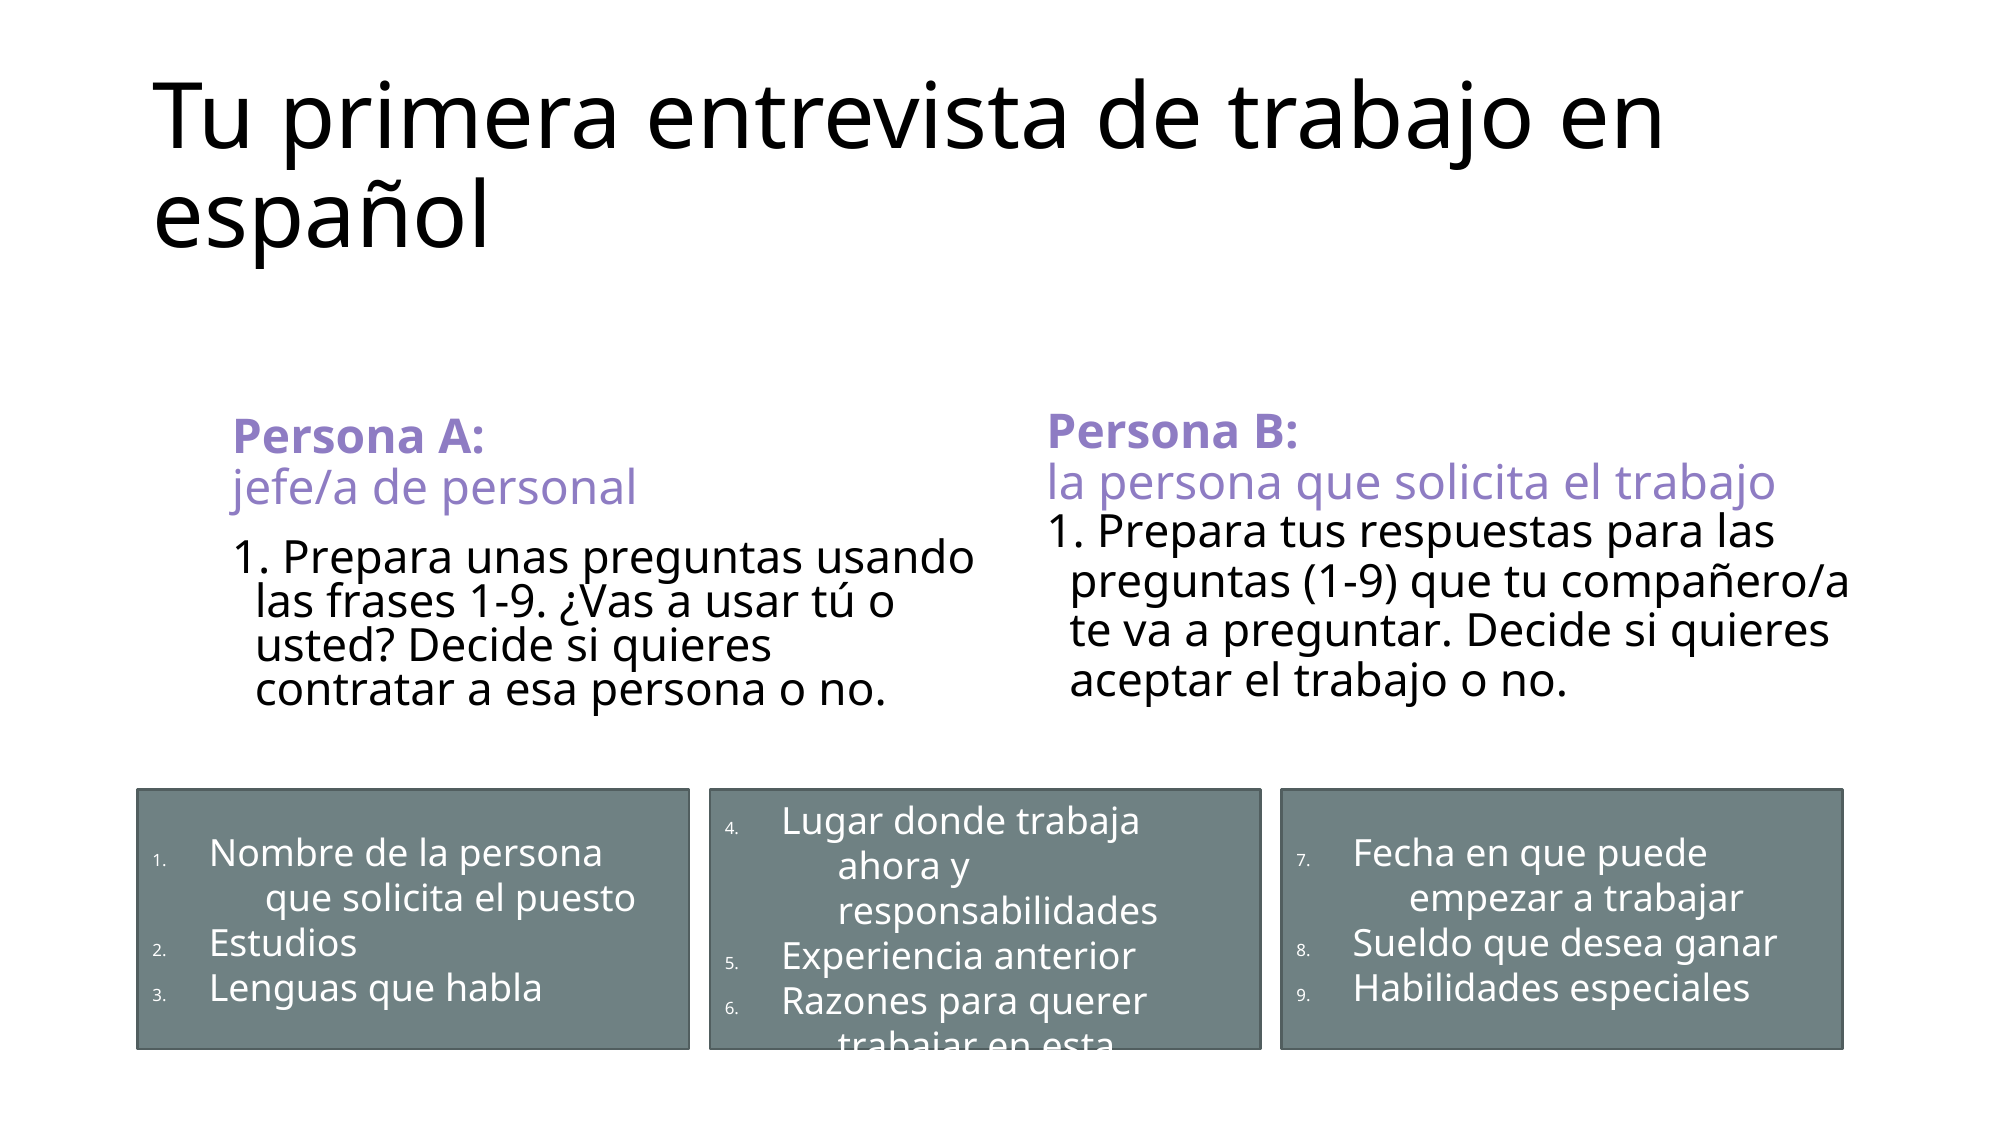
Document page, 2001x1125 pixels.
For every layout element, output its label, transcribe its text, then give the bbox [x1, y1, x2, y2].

text_box Fecha en que puede empezar a trabajar Sueldo que desea ganar Habilidades especiales [1281, 789, 1842, 1049]
title Tu primera entrevista de trabajo en español [137, 59, 1863, 278]
text_box Lugar donde trabaja ahora y responsabilidades Experiencia anterior Razones para querer trabajar en esta compañía [710, 789, 1261, 1049]
text_box 1. Prepara tus respuestas para las preguntas (1-9) que tu compañero/a te va a preguntar. Decide si quieres aceptar el trabajo o no. [1023, 500, 1912, 1050]
text_box Persona B: la persona que solicita el trabajo [1023, 390, 1804, 500]
text_box 1. Prepara unas preguntas usando las frases 1-9. ¿Vas a usar tú o usted? Decide si quieres contratar a esa persona o no. [209, 530, 990, 732]
text_box Persona A: jefe/a de personal [209, 395, 990, 530]
text_box Nombre de la persona que solicita el puesto Estudios Lenguas que habla [137, 789, 689, 1049]
